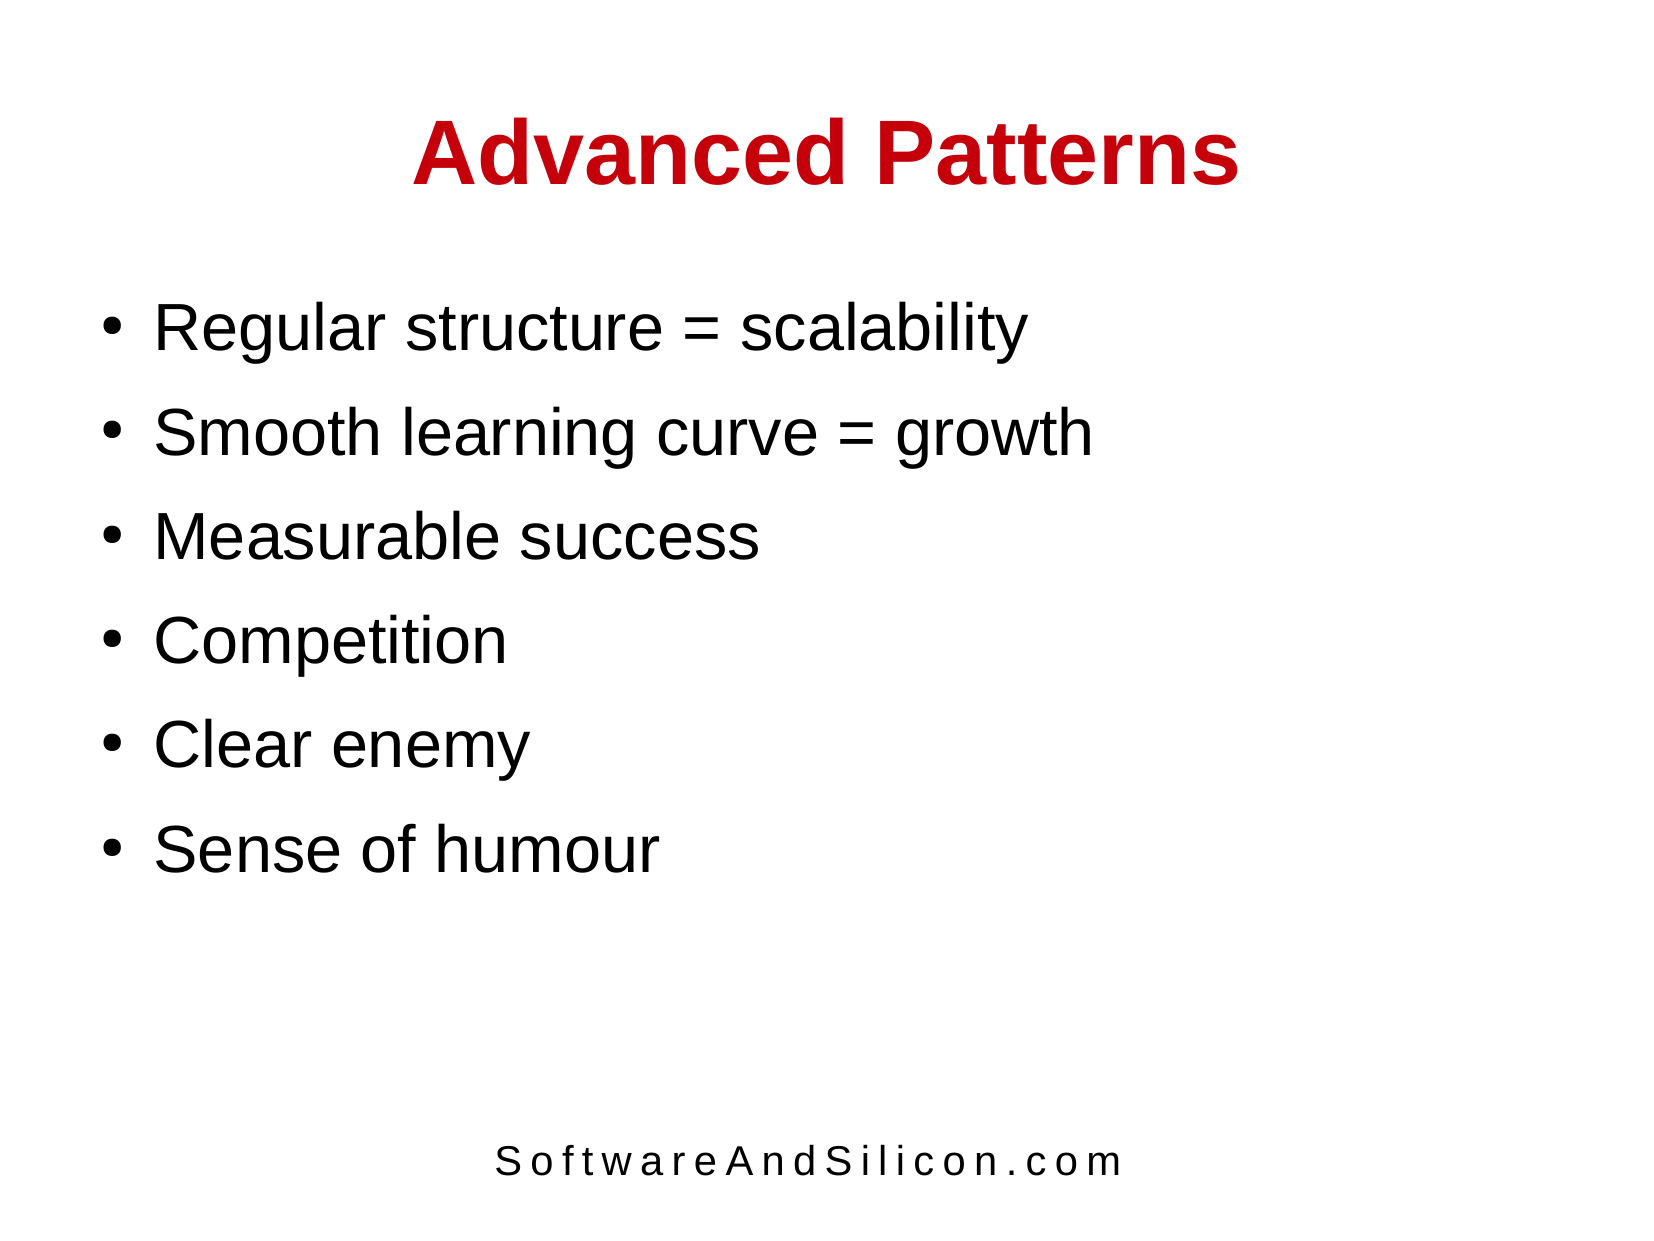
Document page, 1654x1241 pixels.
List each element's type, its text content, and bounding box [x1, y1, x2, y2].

list Regular structure = scalability Smooth learning curve = growth Measurable success Competition Clear enemy Sense of humour [82, 290, 1571, 1094]
title Advanced Patterns [82, 56, 1571, 250]
